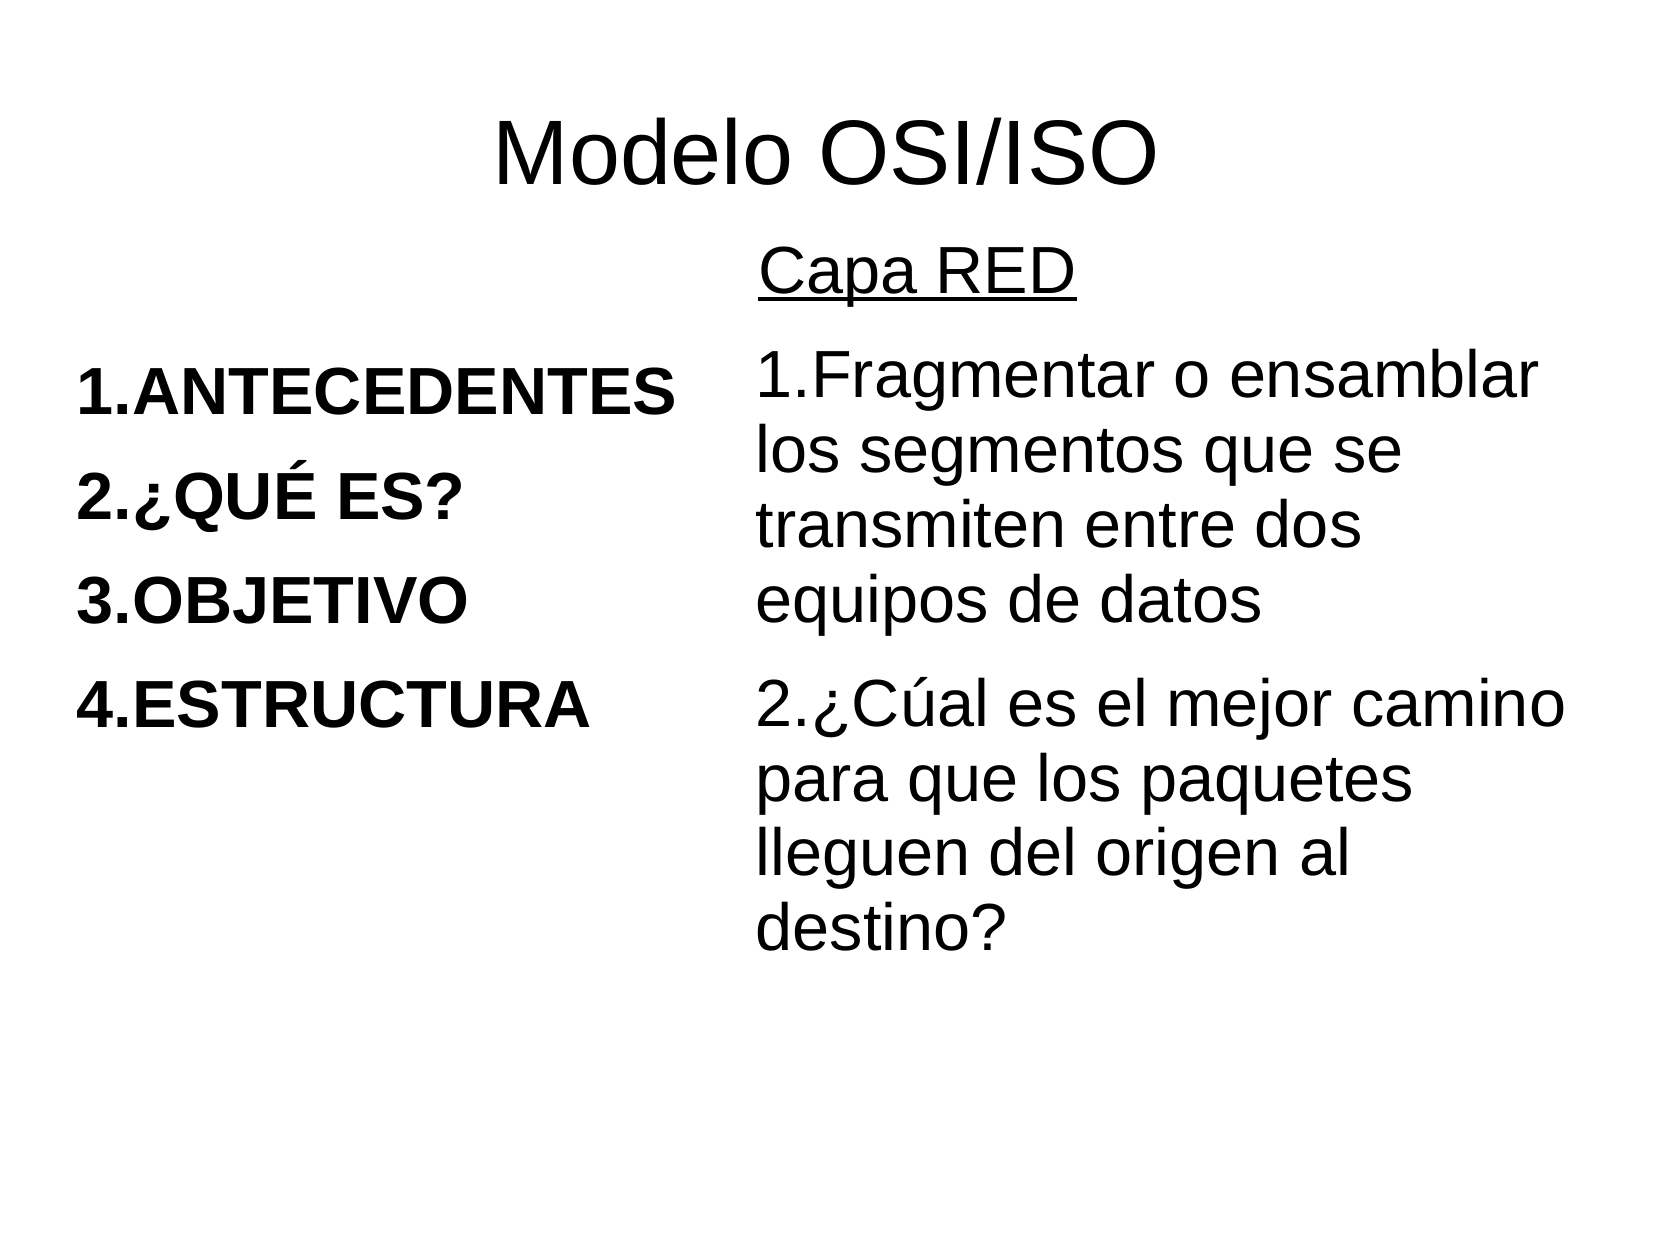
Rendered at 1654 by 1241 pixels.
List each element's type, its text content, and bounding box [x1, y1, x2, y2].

list Capa RED 1.Fragmentar o ensamblar los segmentos que se transmiten entre dos equipos de datos 2.¿Cúal es el mejor camino para que los paquetes lleguen del origen al destino? [685, 233, 1595, 1241]
title Modelo OSI/ISO [82, 49, 1571, 257]
list ANTECEDENTES ¿QUÉ ES? OBJETIVO ESTRUCTURA [59, 354, 686, 1126]
